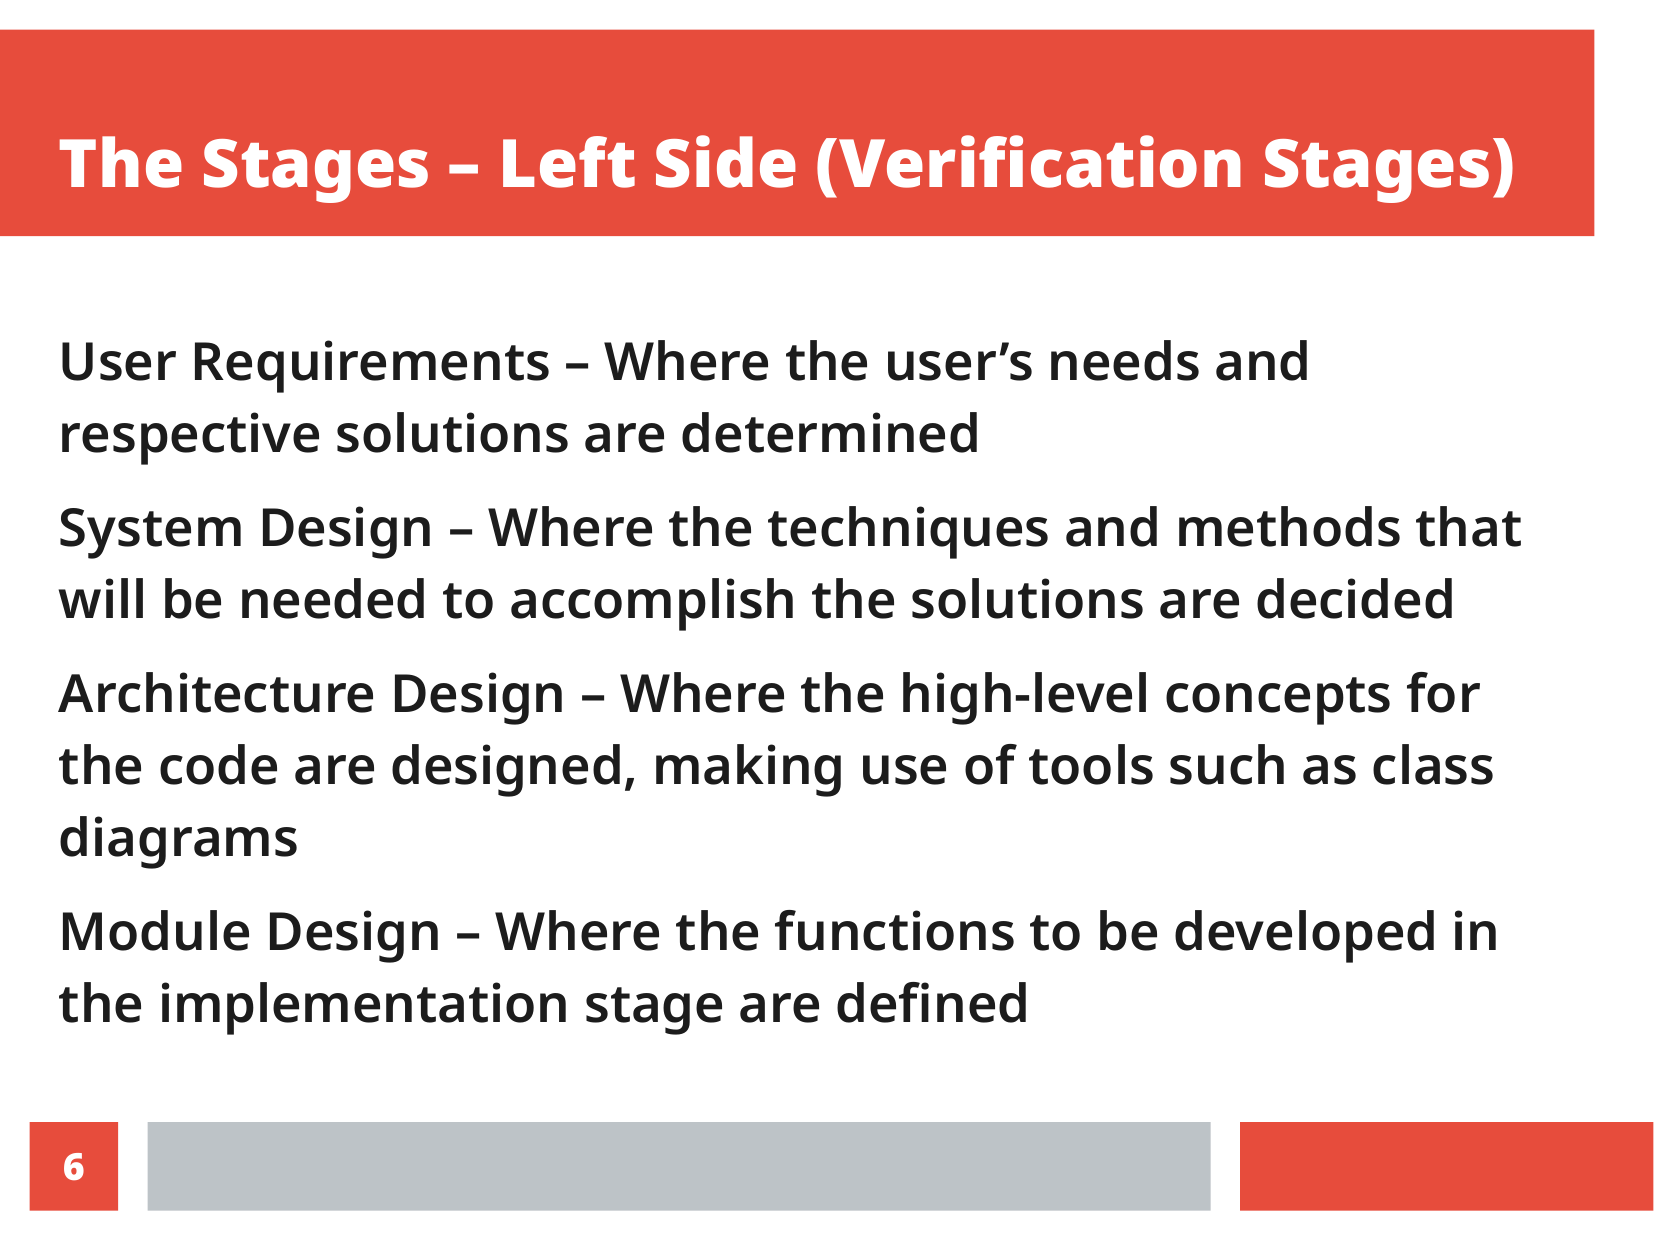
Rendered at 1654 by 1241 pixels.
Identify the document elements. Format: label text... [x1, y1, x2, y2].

list User Requirements – Where the user’s needs and respective solutions are determined System Design – Where the techniques and methods that will be needed to accomplish the solutions are decided Architecture Design – Where the high-level concepts for the code are designed, making use of tools such as class diagrams Module Design – Where the functions to be developed in the implementation stage are defined [59, 324, 1565, 1093]
title The Stages – Left Side (Verification Stages) [59, 59, 1595, 207]
